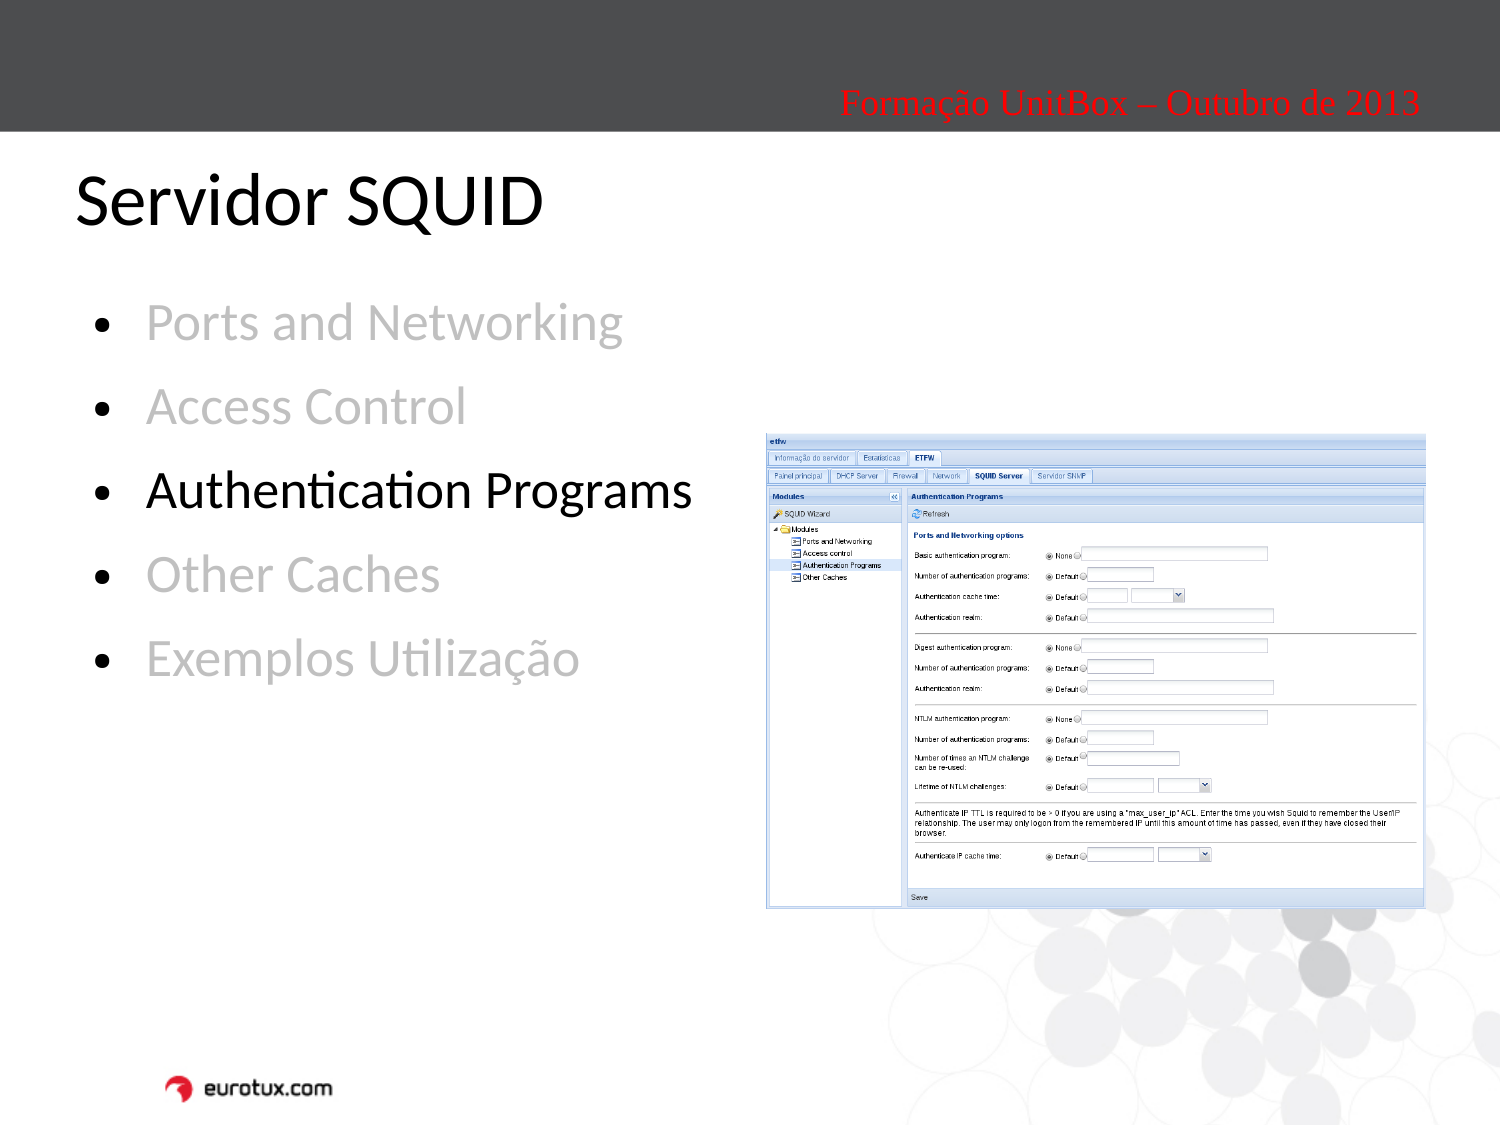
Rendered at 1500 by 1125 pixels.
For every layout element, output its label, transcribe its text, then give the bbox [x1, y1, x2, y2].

picture [0, 0, 1500, 1125]
title Servidor SQUID [75, 112, 1425, 301]
list Ports and Networking Access Control Authentication Programs Other Caches Exemplos Utilização [75, 299, 734, 1043]
